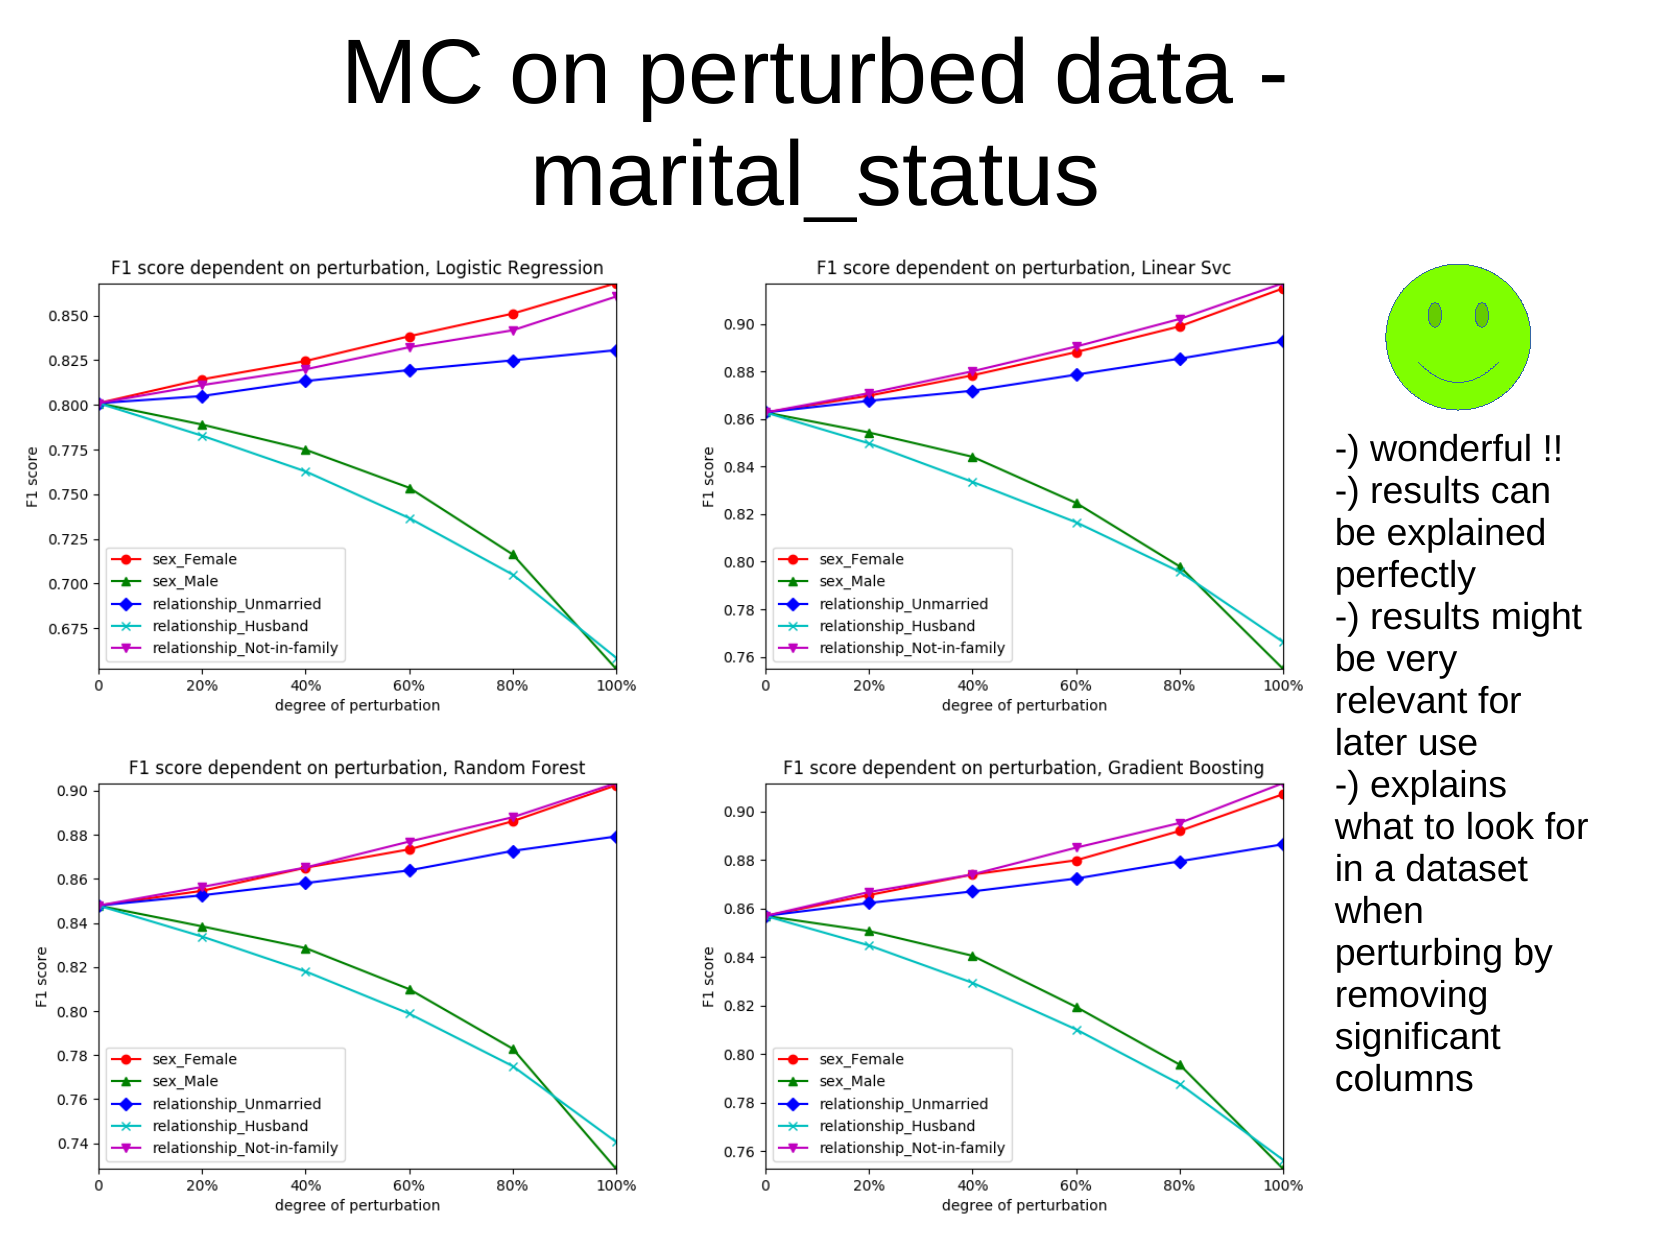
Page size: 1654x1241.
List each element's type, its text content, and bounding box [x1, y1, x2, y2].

text_box -) wonderful !! -) results can be explained perfectly -) results might be very relevant for later use -) explains what to look for in a dataset when perturbing by removing significant columns [1320, 420, 1606, 1100]
picture [15, 222, 1351, 1224]
text_box [1385, 264, 1531, 411]
title MC on perturbed data - marital_status [71, 20, 1561, 226]
